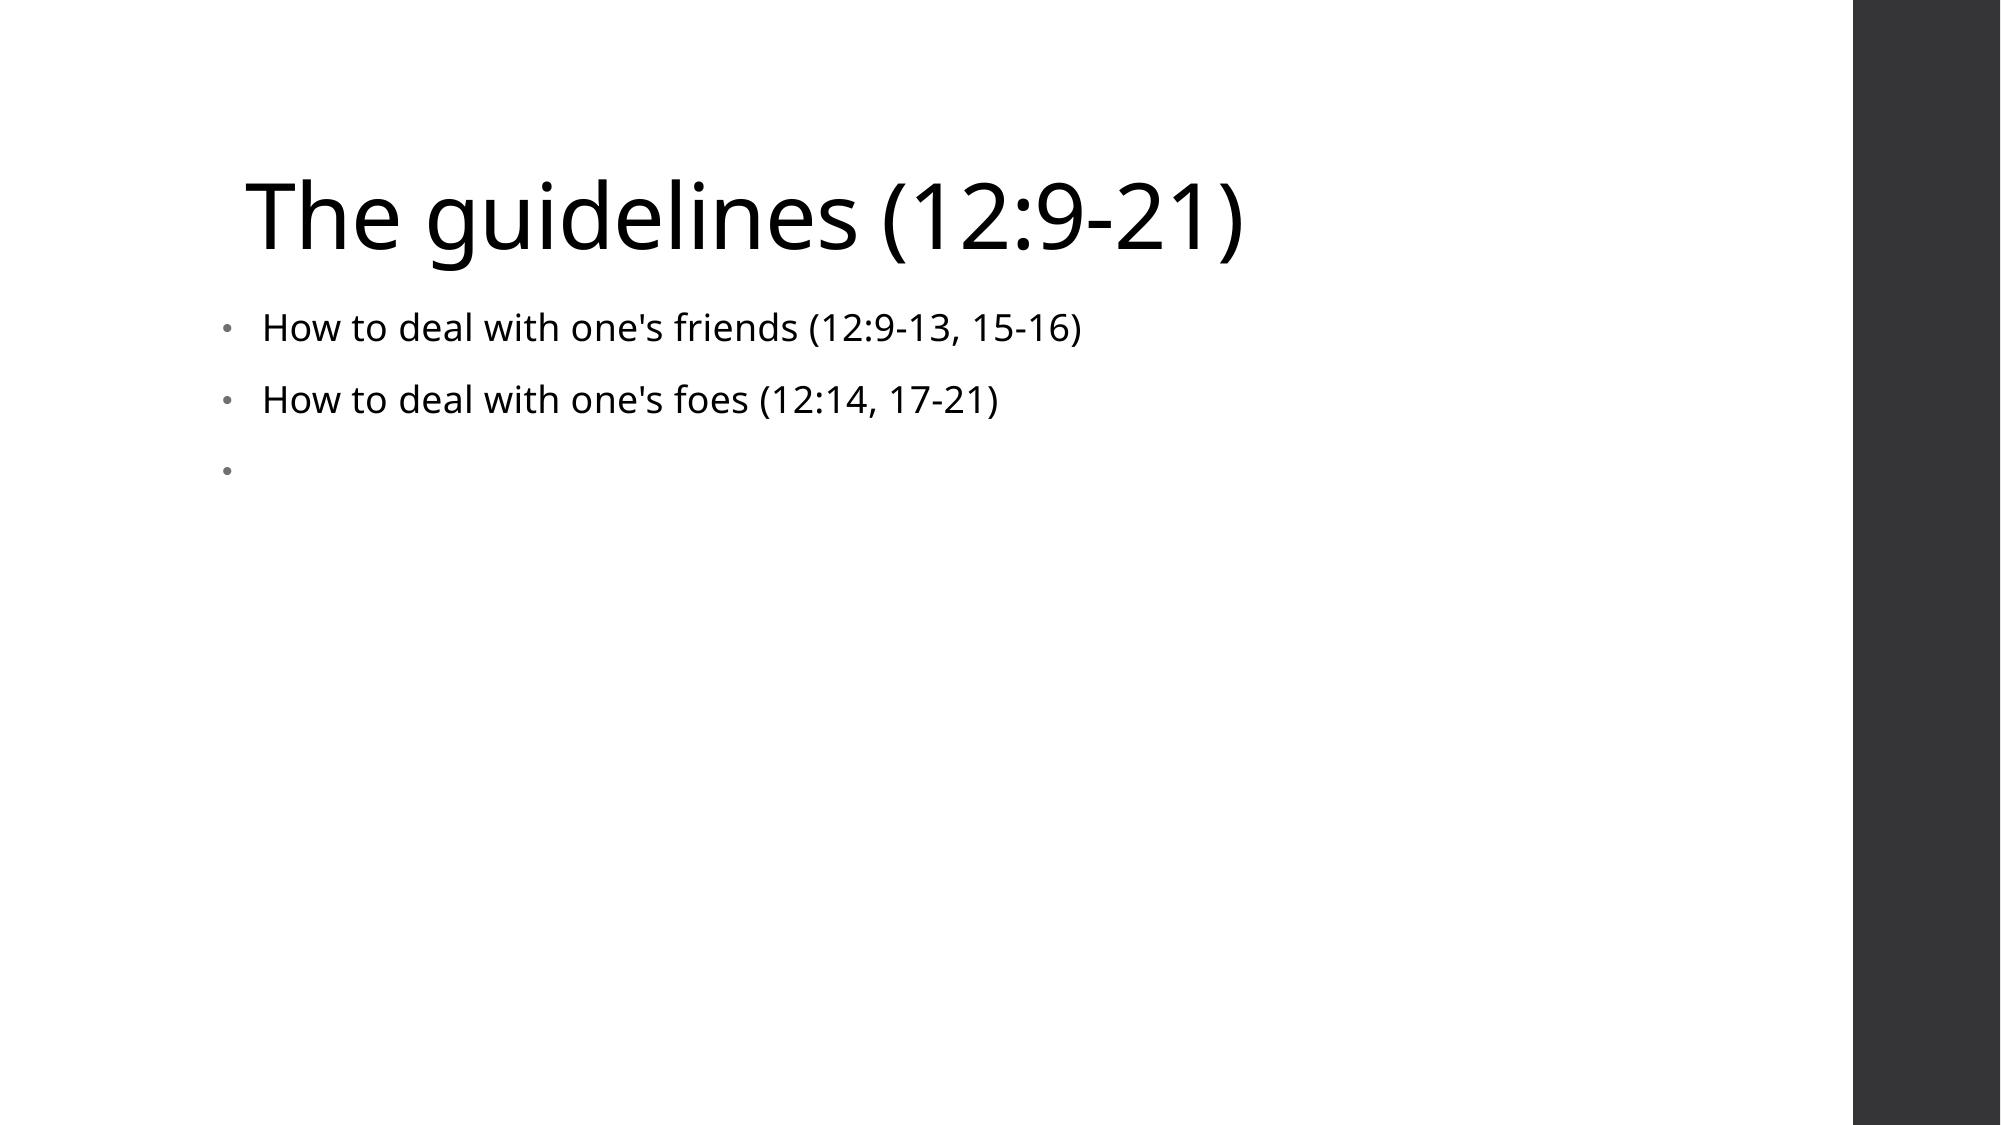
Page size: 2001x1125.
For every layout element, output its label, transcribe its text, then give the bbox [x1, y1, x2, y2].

list How to deal with one's friends (12:9-13, 15-16) How to deal with one's foes (12:14, 17-21) [206, 299, 1617, 1014]
title The guidelines (12:9-21) [206, 60, 1797, 278]
